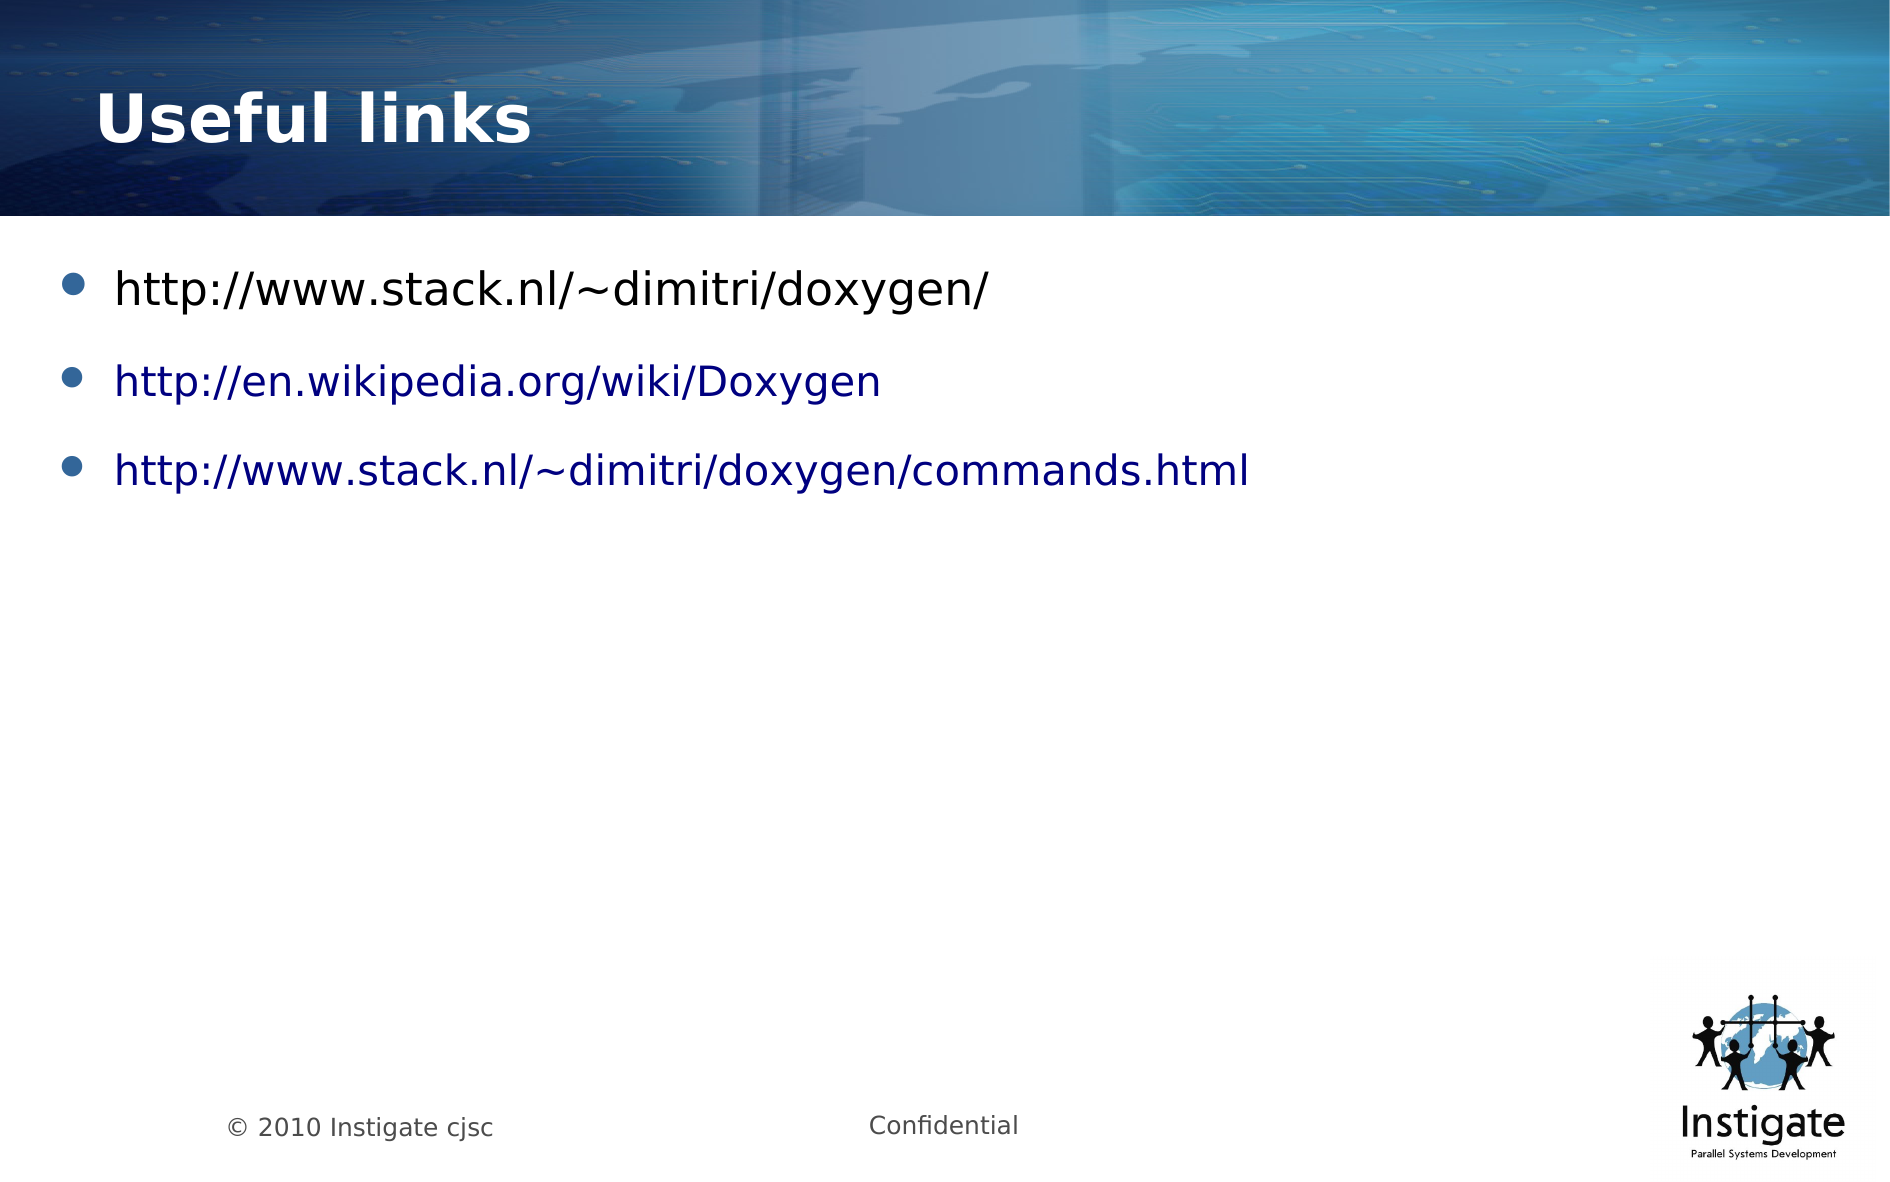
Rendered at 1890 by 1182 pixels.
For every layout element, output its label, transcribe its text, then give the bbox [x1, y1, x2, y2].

list http://www.stack.nl/~dimitri/doxygen/ http://en.wikipedia.org/wiki/Doxygen http://www.stack.nl/~dimitri/doxygen/commands.html [59, 236, 1831, 1001]
picture [0, 0, 1890, 216]
title Useful links [94, 48, 1793, 204]
picture [1650, 956, 1876, 1182]
